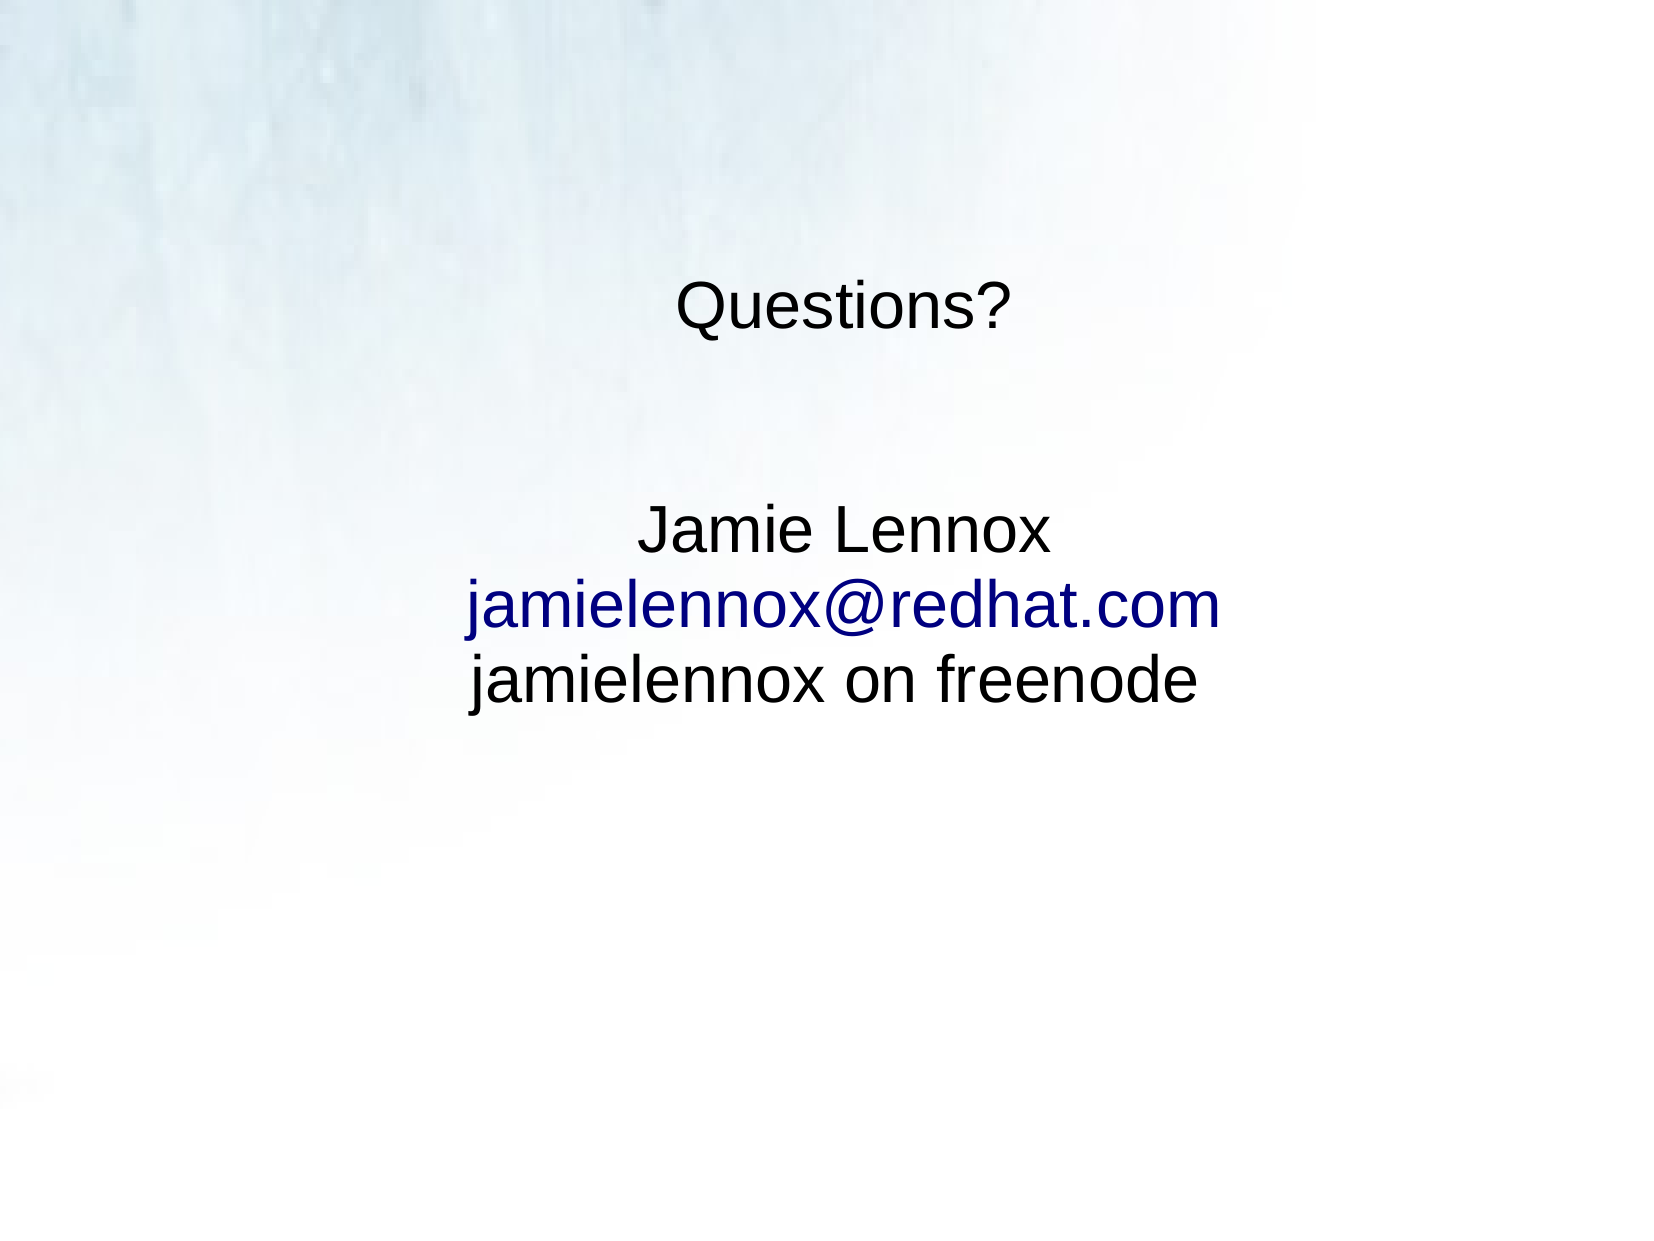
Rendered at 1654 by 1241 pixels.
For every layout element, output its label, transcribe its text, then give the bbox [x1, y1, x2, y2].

picture [0, 0, 1654, 1241]
subtitle Questions? Jamie Lennox jamielennox@redhat.com jamielennox on freenode [82, 49, 1571, 1010]
